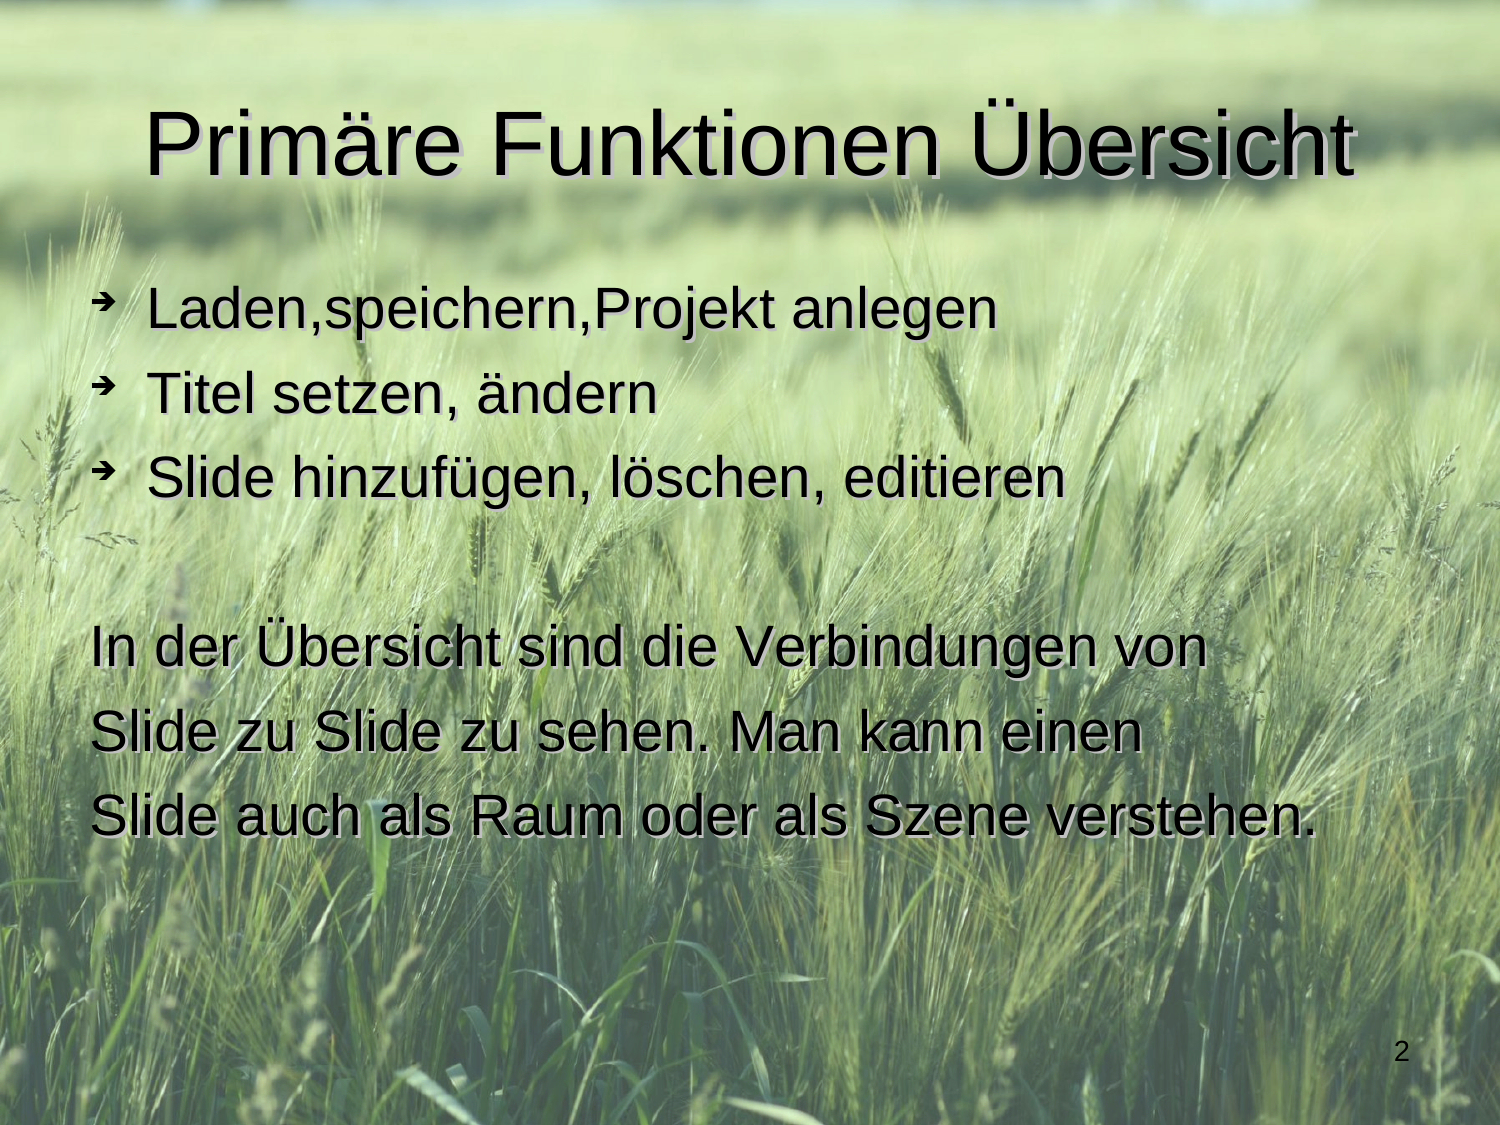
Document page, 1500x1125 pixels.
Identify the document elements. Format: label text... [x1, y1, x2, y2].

title Primäre Funktionen Übersicht [75, 45, 1426, 233]
picture [0, 0, 1500, 1125]
list Laden,speichern,Projekt anlegen Titel setzen, ändern Slide hinzufügen, löschen, editieren In der Übersicht sind die Verbindungen von Slide zu Slide zu sehen. Man kann einen Slide auch als Raum oder als Szene verstehen. [75, 262, 1426, 1006]
